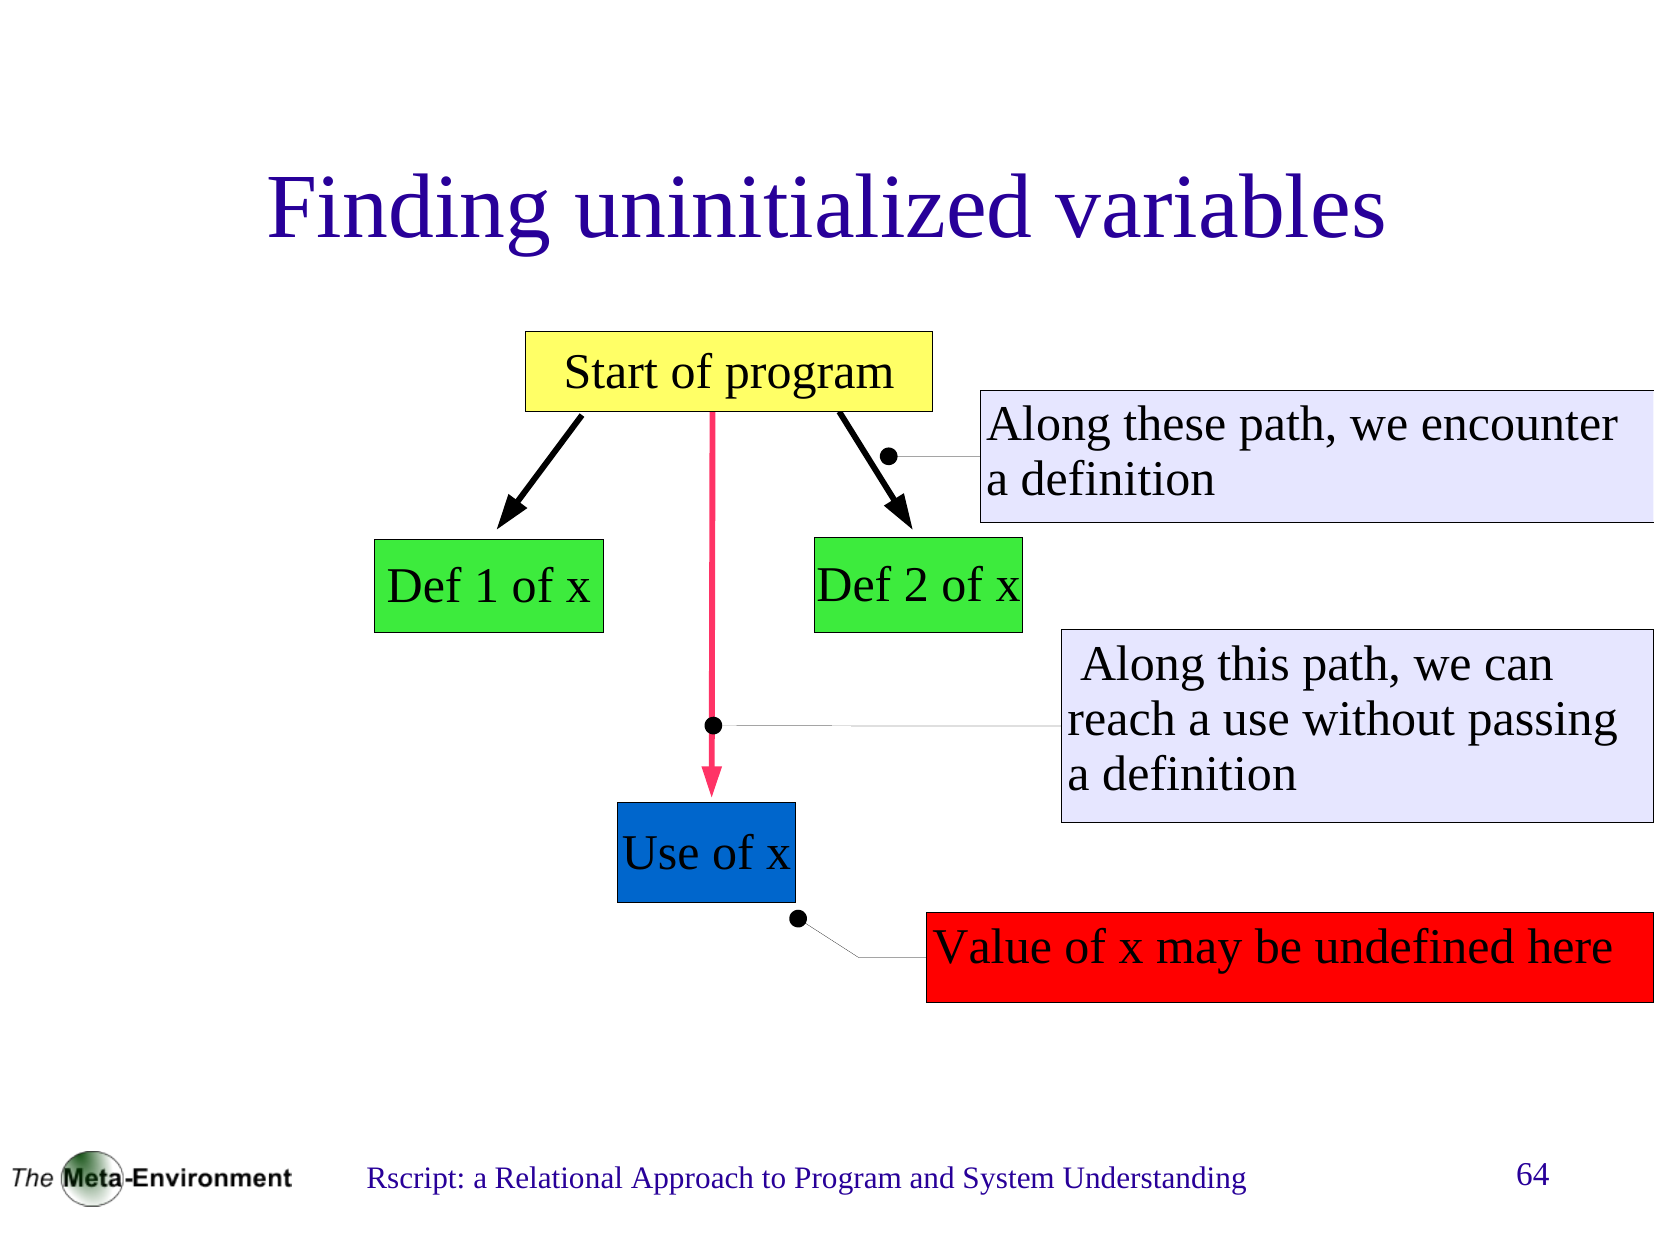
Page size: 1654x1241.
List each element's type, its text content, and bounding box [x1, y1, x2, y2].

text_box Start of program [525, 331, 933, 412]
text_box Def 1 of x [374, 539, 604, 633]
text_box Along these path, we encounter a definition [980, 390, 1654, 523]
text_box Def 2 of x [814, 537, 1023, 633]
picture [12, 1151, 292, 1207]
text_box Along this path, we can reach a use without passing a definition [1061, 629, 1654, 823]
text_box Use of x [617, 802, 796, 903]
title Finding uninitialized variables [121, 102, 1534, 311]
text_box Value of x may be undefined here [926, 912, 1654, 1003]
